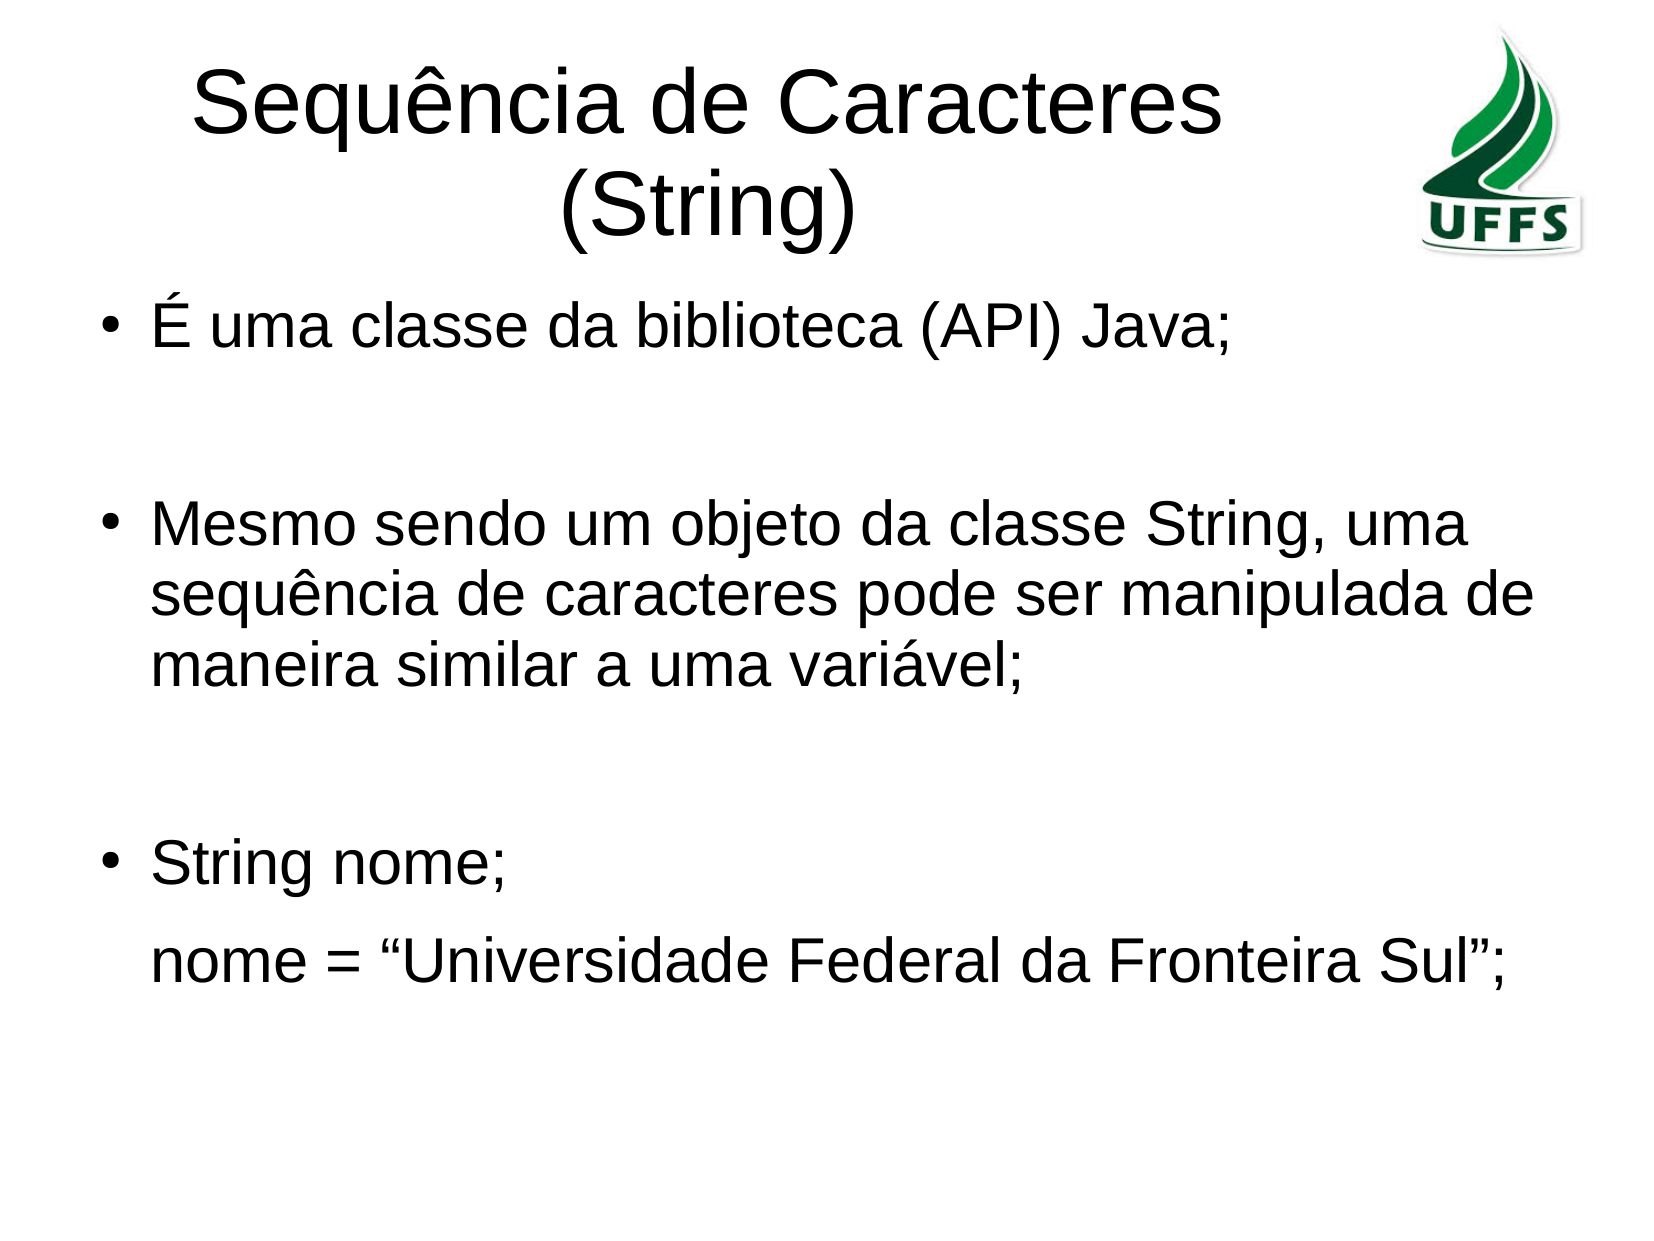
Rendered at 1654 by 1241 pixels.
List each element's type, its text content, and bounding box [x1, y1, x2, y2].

picture [1381, 20, 1624, 272]
title Sequência de Caracteres (String) [82, 49, 1335, 257]
list É uma classe da biblioteca (API) Java; Mesmo sendo um objeto da classe String, uma sequência de caracteres pode ser manipulada de maneira similar a uma variável; String nome; nome = “Universidade Federal da Fronteira Sul”; [82, 290, 1571, 1010]
